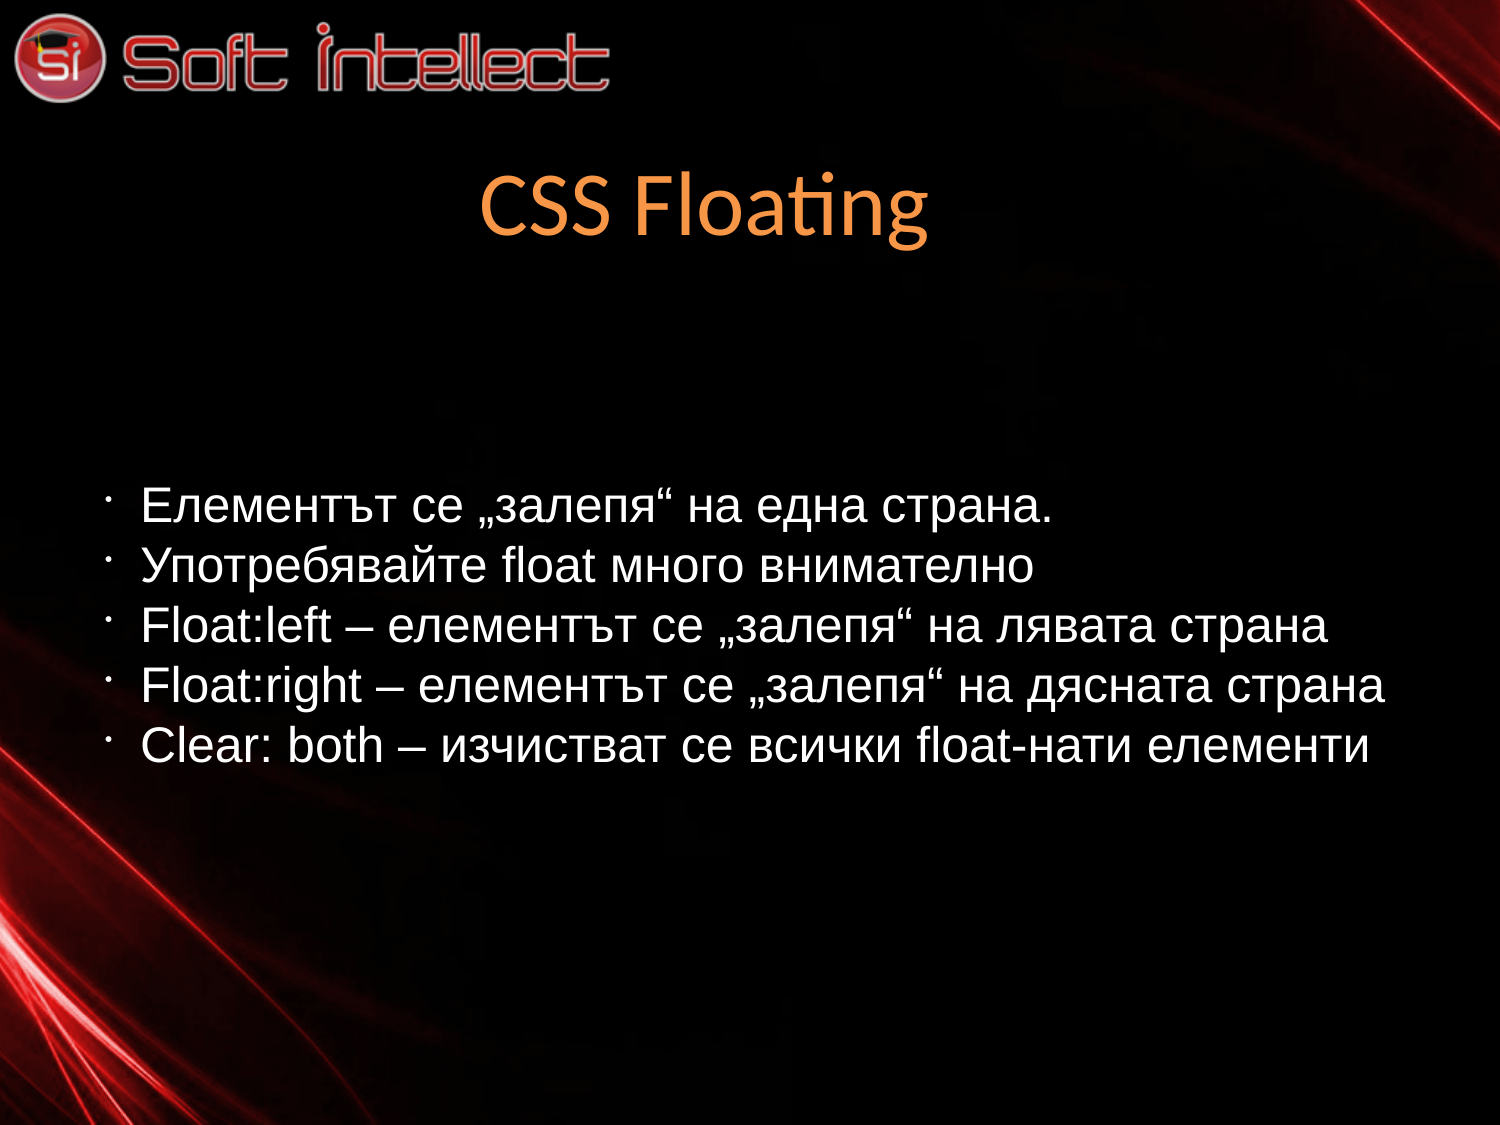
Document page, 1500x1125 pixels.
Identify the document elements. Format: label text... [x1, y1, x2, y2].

picture [0, 0, 1500, 1125]
text_box CSS Floating [29, 104, 1380, 293]
text_box Елементът се „залепя“ на една страна. Употребявайте float много внимателно Float:left – елементът се „залепя“ на лявата страна Float:right – елементът се „залепя“ на дясната страна Clear: both – изчистват се всички float-нати елементи [90, 464, 1441, 796]
